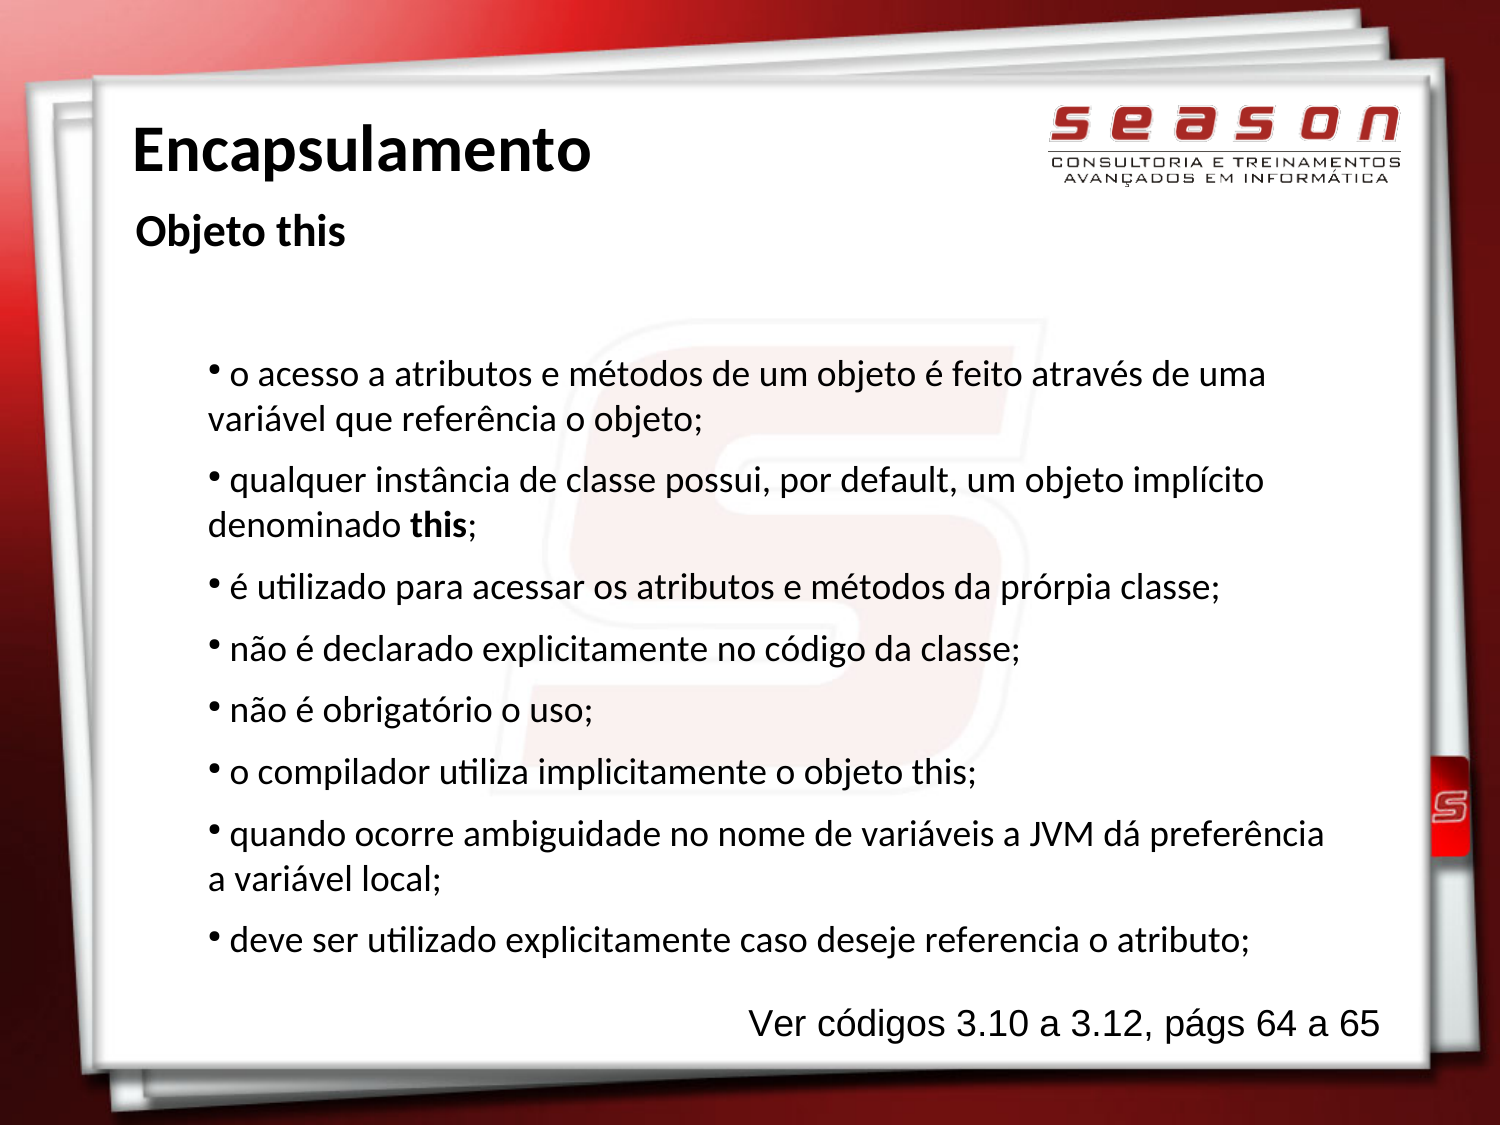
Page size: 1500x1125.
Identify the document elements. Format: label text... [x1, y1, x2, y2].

text_box Ver códigos 3.10 a 3.12, págs 64 a 65 [708, 991, 1396, 1052]
text_box o acesso a atributos e métodos de um objeto é feito através de uma variável que referência o objeto; qualquer instância de classe possui, por default, um objeto implícito denominado this; é utilizado para acessar os atributos e métodos da prórpia classe; não é declarado explicitamente no código da classe; não é obrigatório o uso; o compilador utiliza implicitamente o objeto this; quando ocorre ambiguidade no nome de variáveis a JVM dá preferência a variável local; deve ser utilizado explicitamente caso deseje referencia o atributo; [207, 303, 1328, 1006]
picture [0, 0, 1500, 1125]
text_box Objeto this [119, 200, 1240, 256]
title Encapsulamento [118, 33, 1394, 257]
